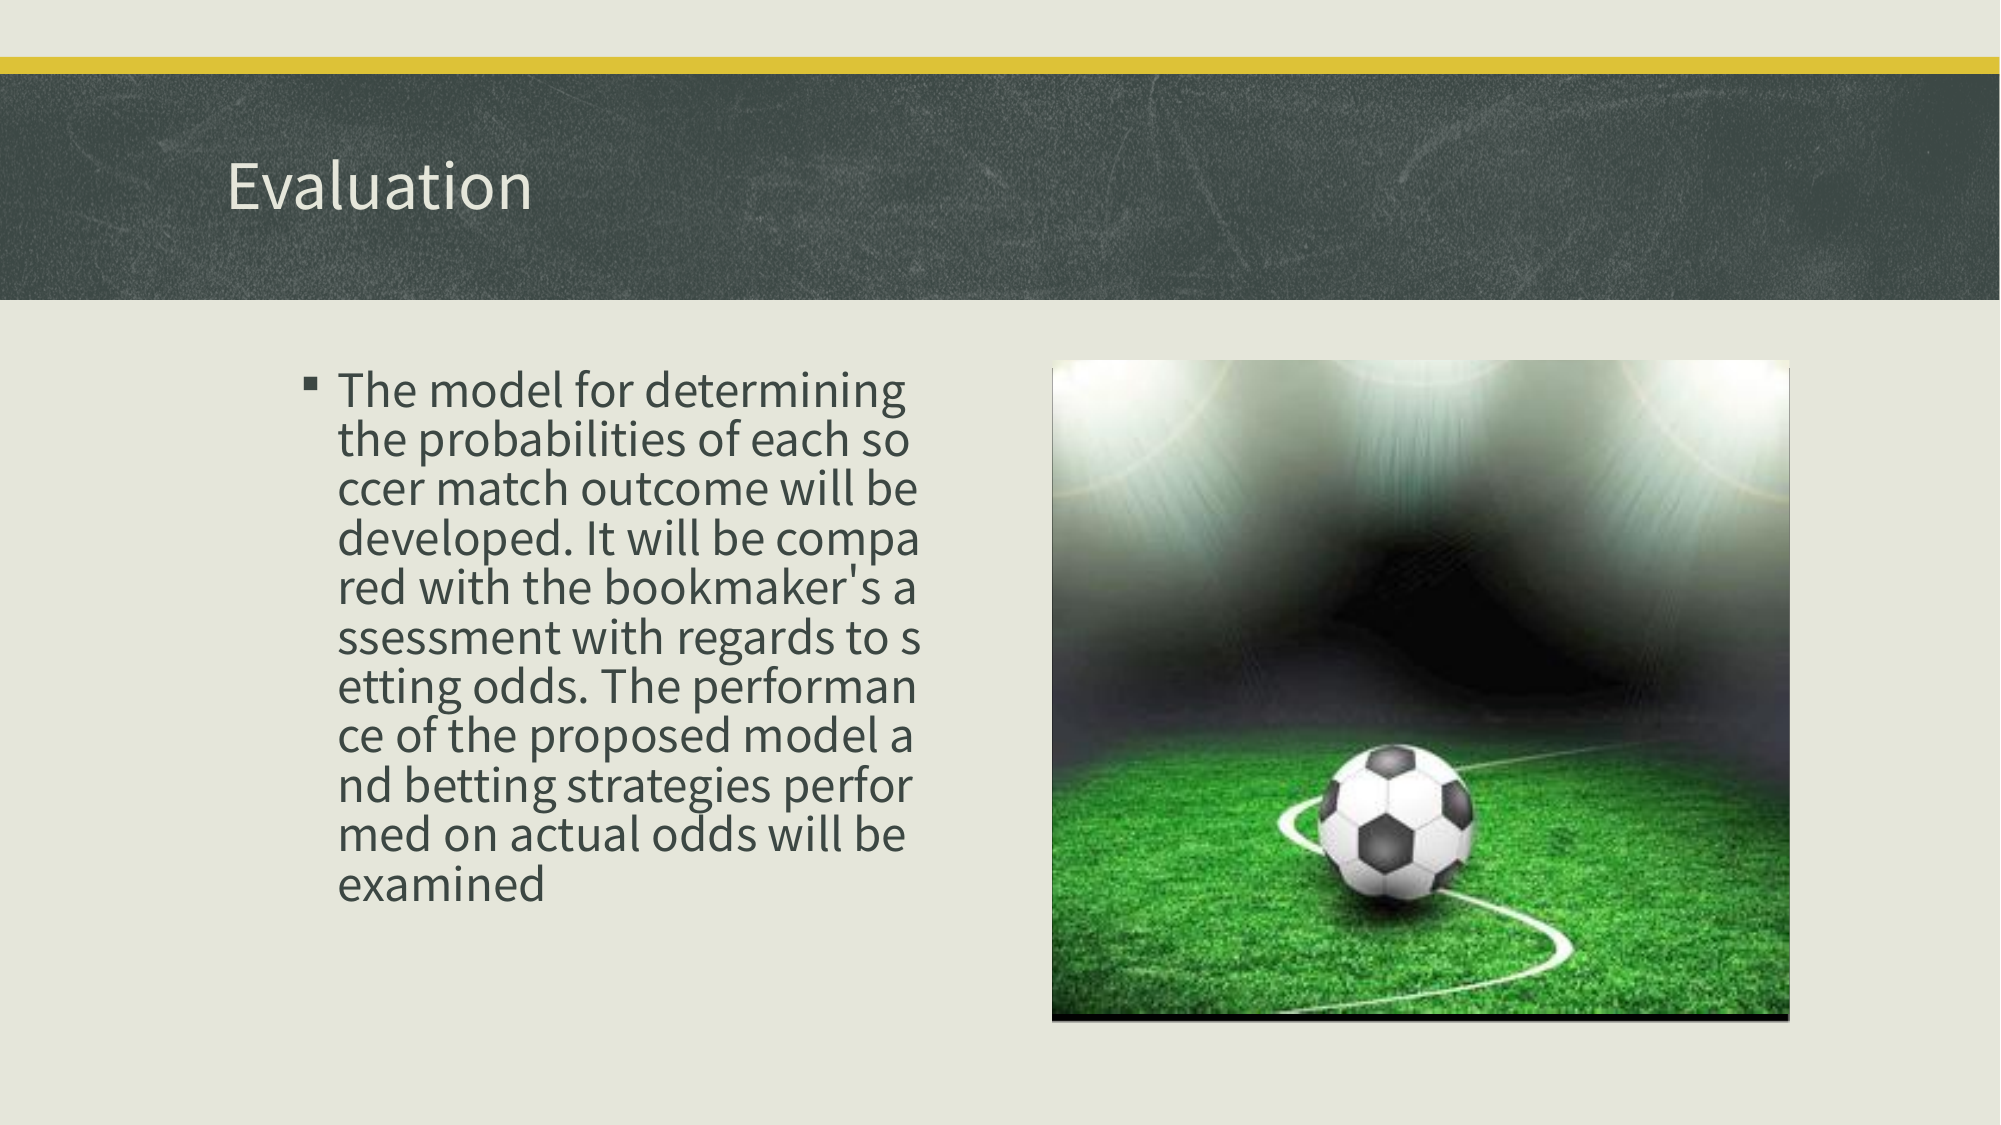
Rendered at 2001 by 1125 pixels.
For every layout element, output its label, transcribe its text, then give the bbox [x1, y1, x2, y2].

title Evaluation [210, 76, 1790, 300]
list The model for determining the probabilities of each soccer match outcome will be developed. It will be compared with the bookmaker's assessment with regards to setting odds. The performance of the proposed model and betting strategies performed on actual odds will be examined [210, 360, 947, 1014]
picture [1052, 360, 1790, 1014]
picture [0, 74, 2000, 300]
